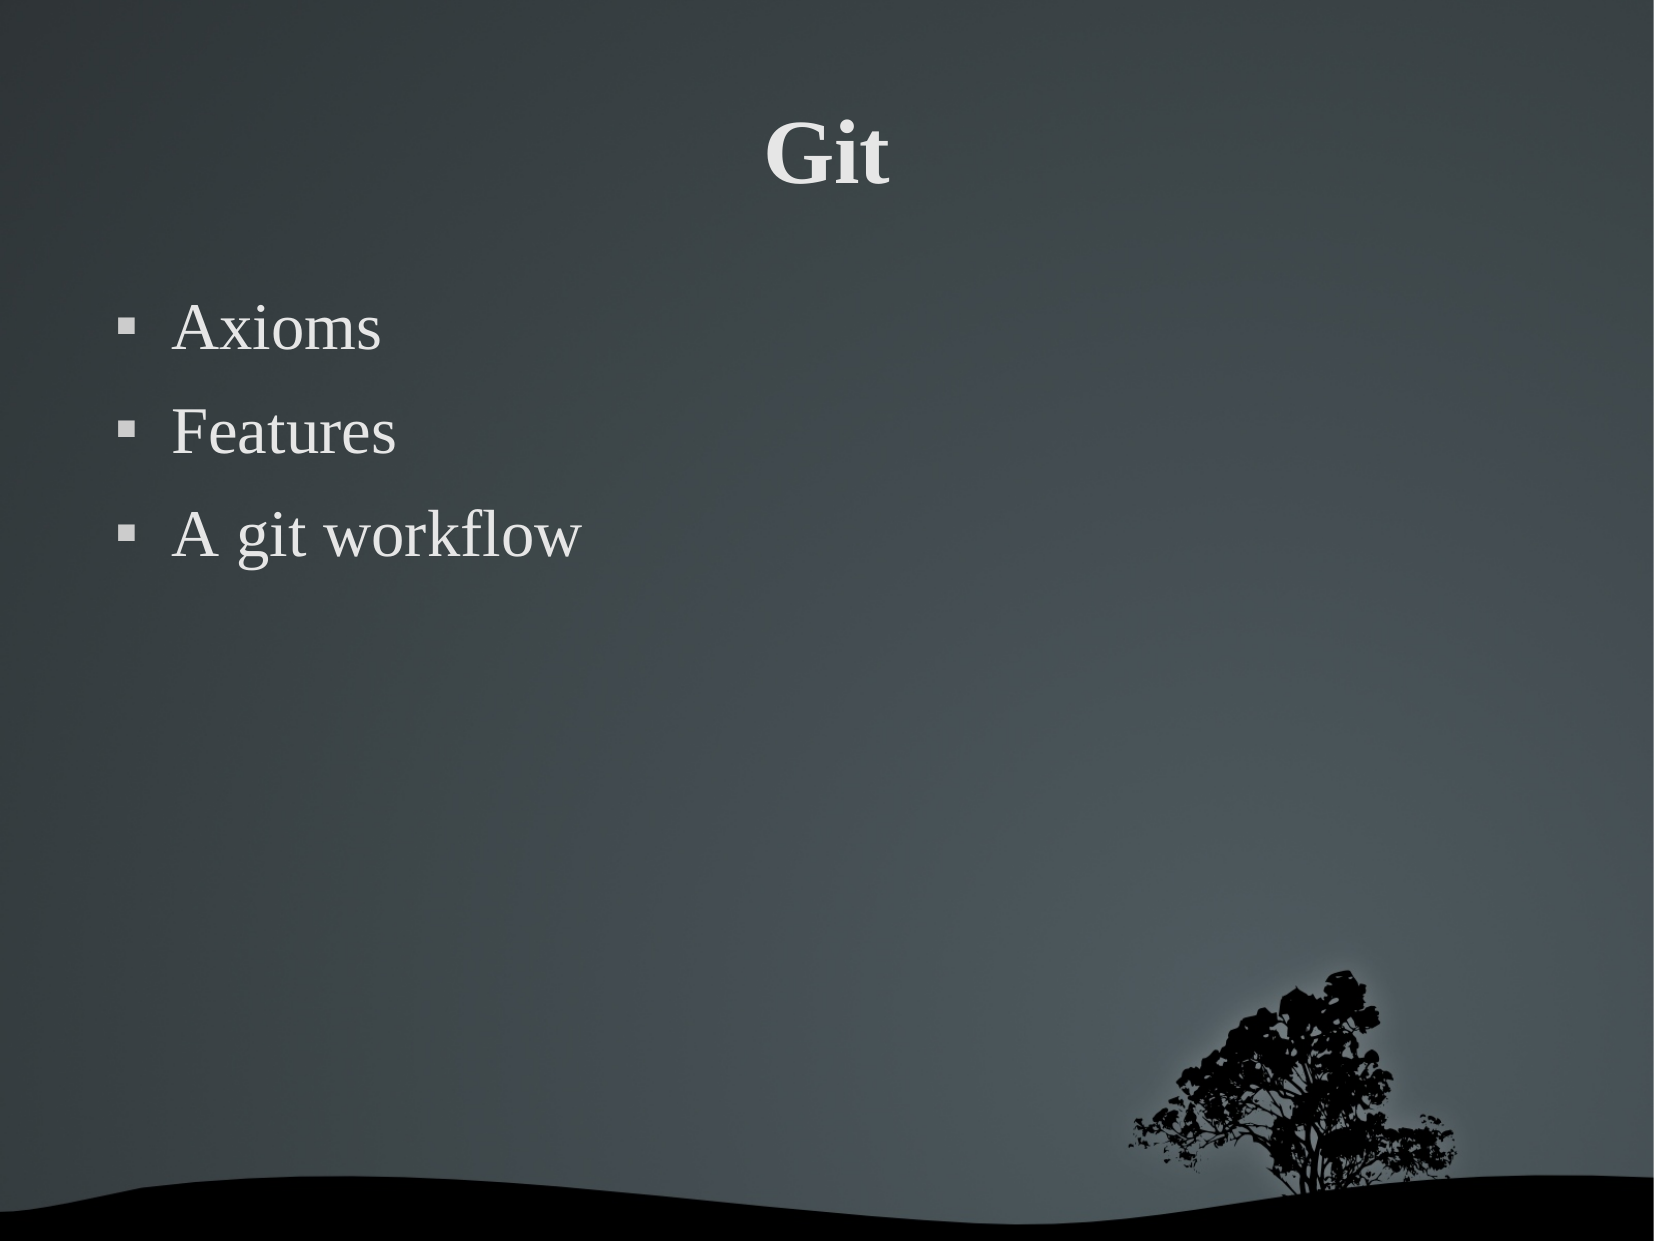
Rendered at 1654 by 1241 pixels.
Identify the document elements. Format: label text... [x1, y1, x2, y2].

list Axioms Features A git workflow [82, 290, 1571, 1109]
picture [0, 0, 1654, 1241]
title Git [82, 49, 1571, 257]
